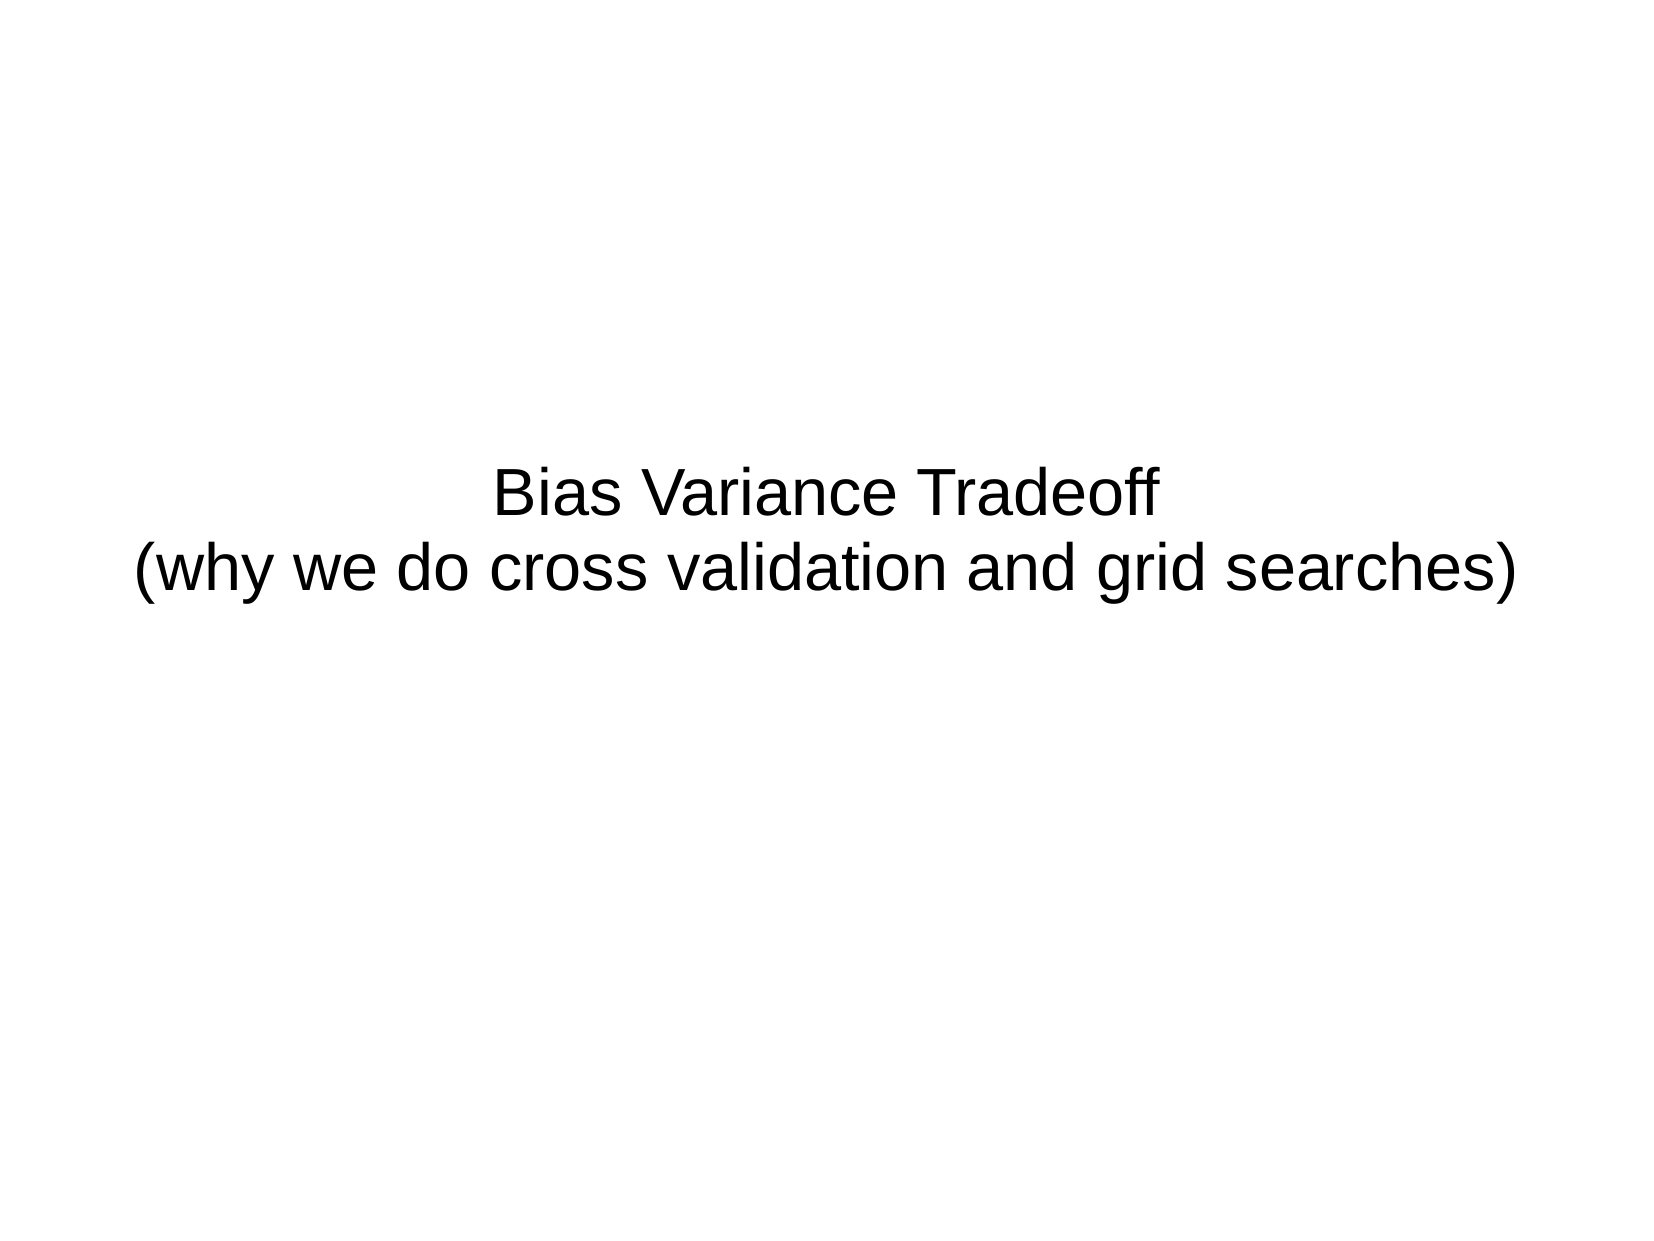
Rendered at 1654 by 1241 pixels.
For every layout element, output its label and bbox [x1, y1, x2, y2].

text_box [82, 49, 1571, 1025]
